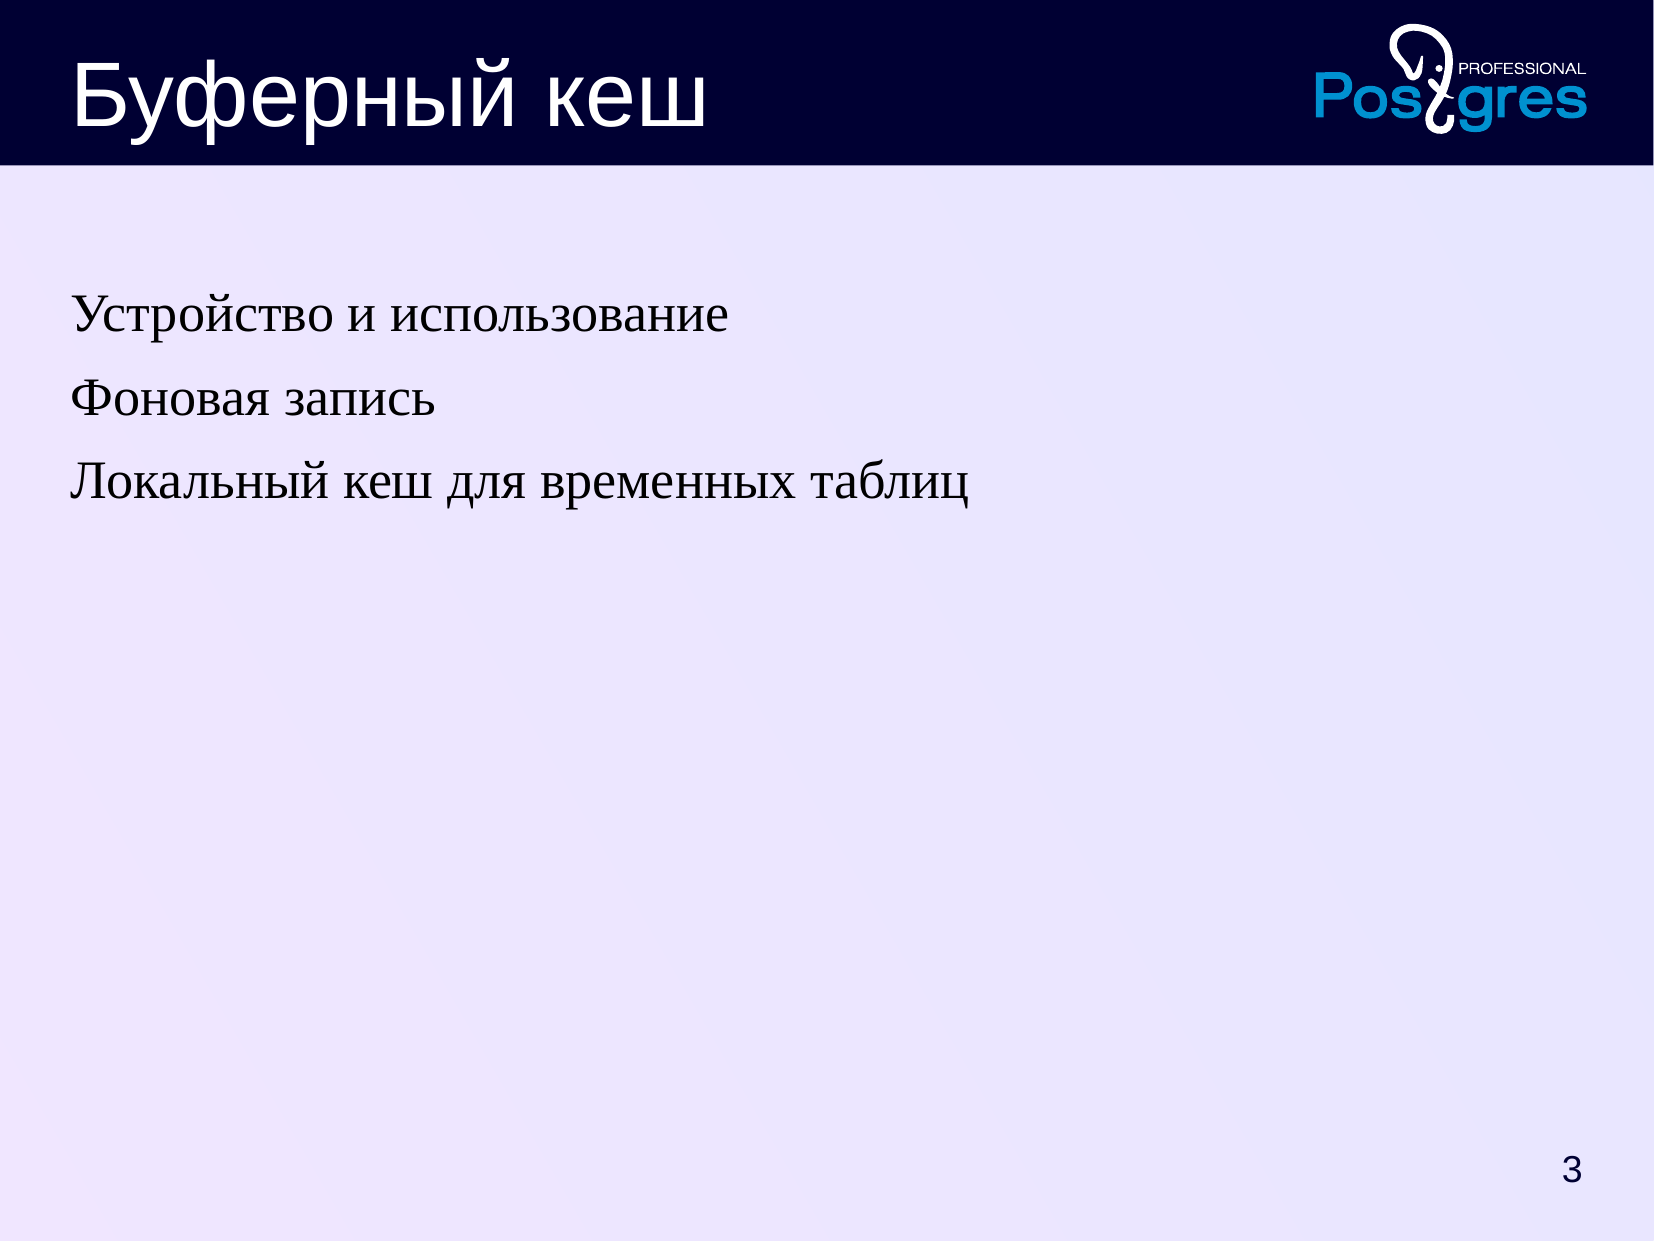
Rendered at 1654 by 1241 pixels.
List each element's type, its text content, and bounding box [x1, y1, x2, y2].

title Буферный кеш [70, 43, 1241, 147]
list Устройство и использование Фоновая запись Локальный кеш для временных таблиц [70, 283, 1559, 1003]
